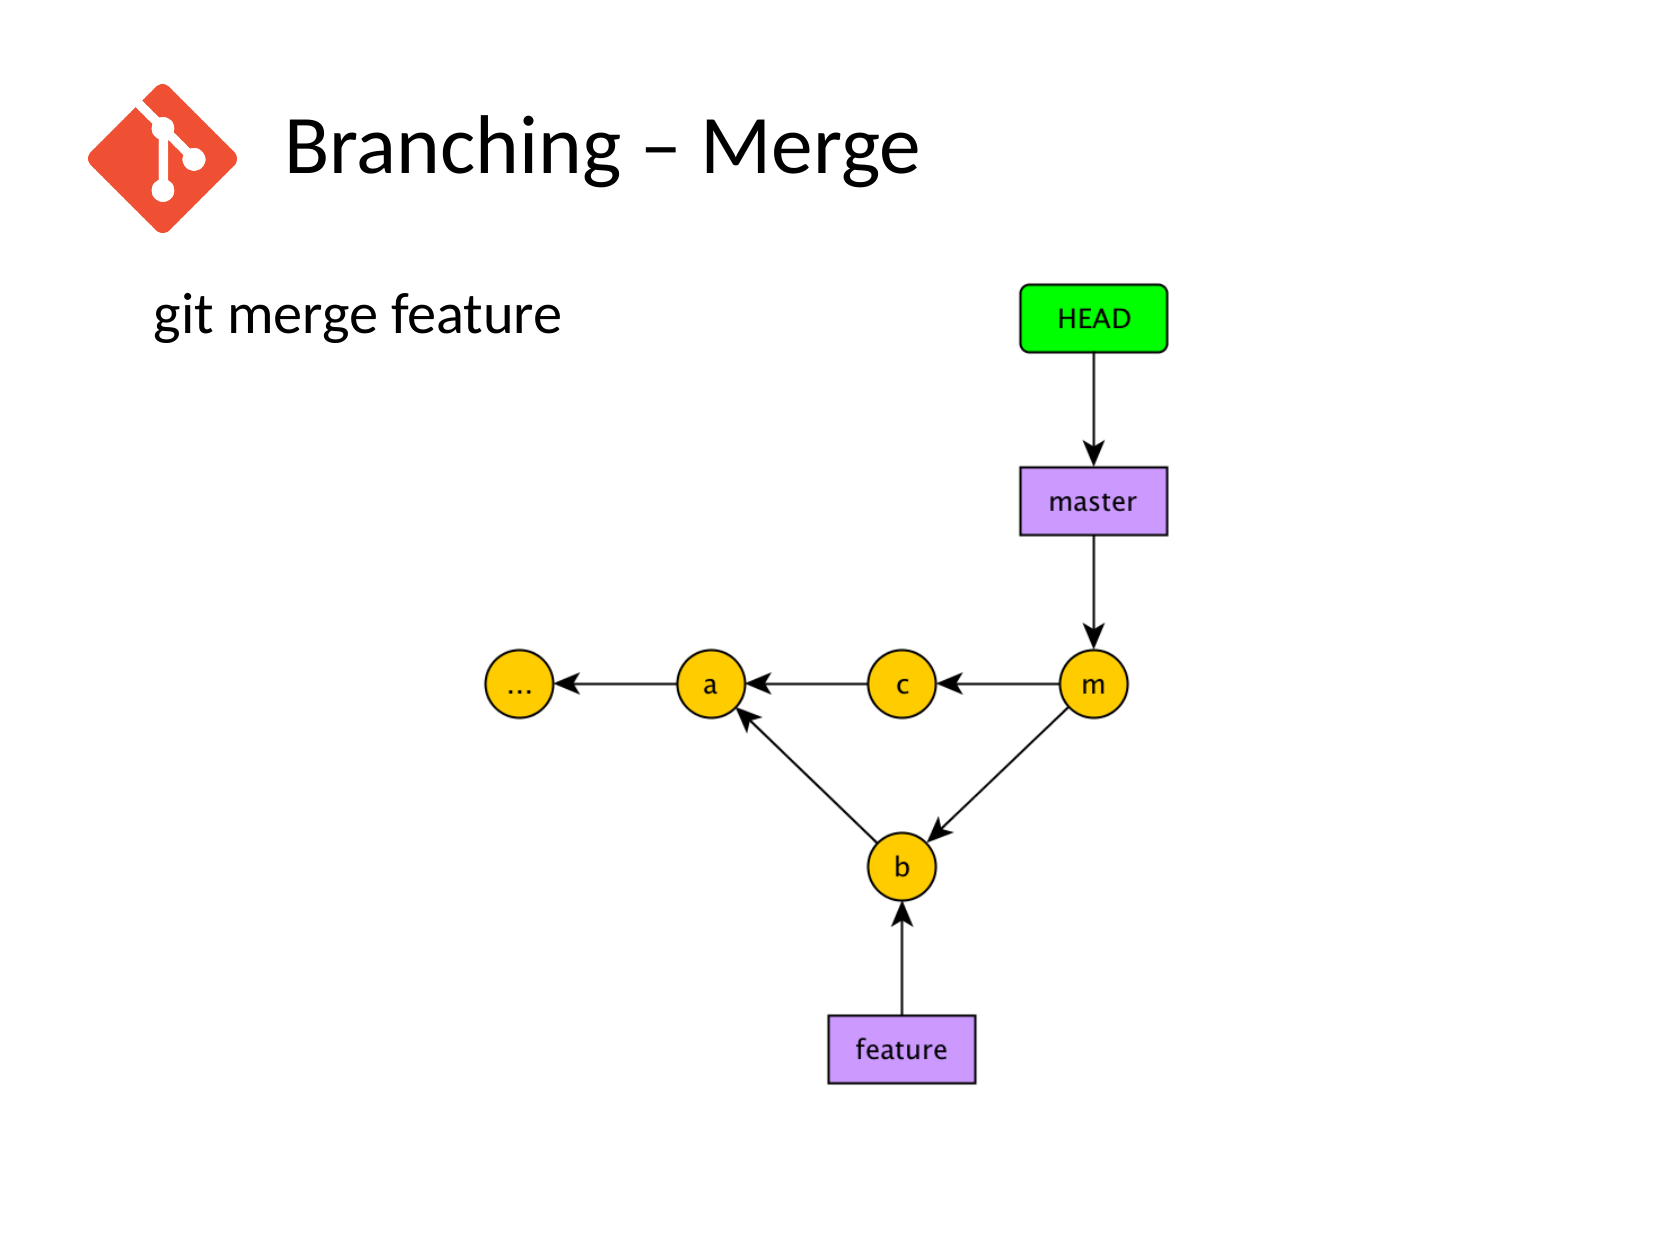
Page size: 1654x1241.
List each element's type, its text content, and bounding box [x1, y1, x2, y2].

picture [88, 84, 237, 233]
title Branching – Merge [265, 49, 1571, 257]
picture [467, 265, 1187, 290]
list git merge feature [82, 290, 1571, 1152]
